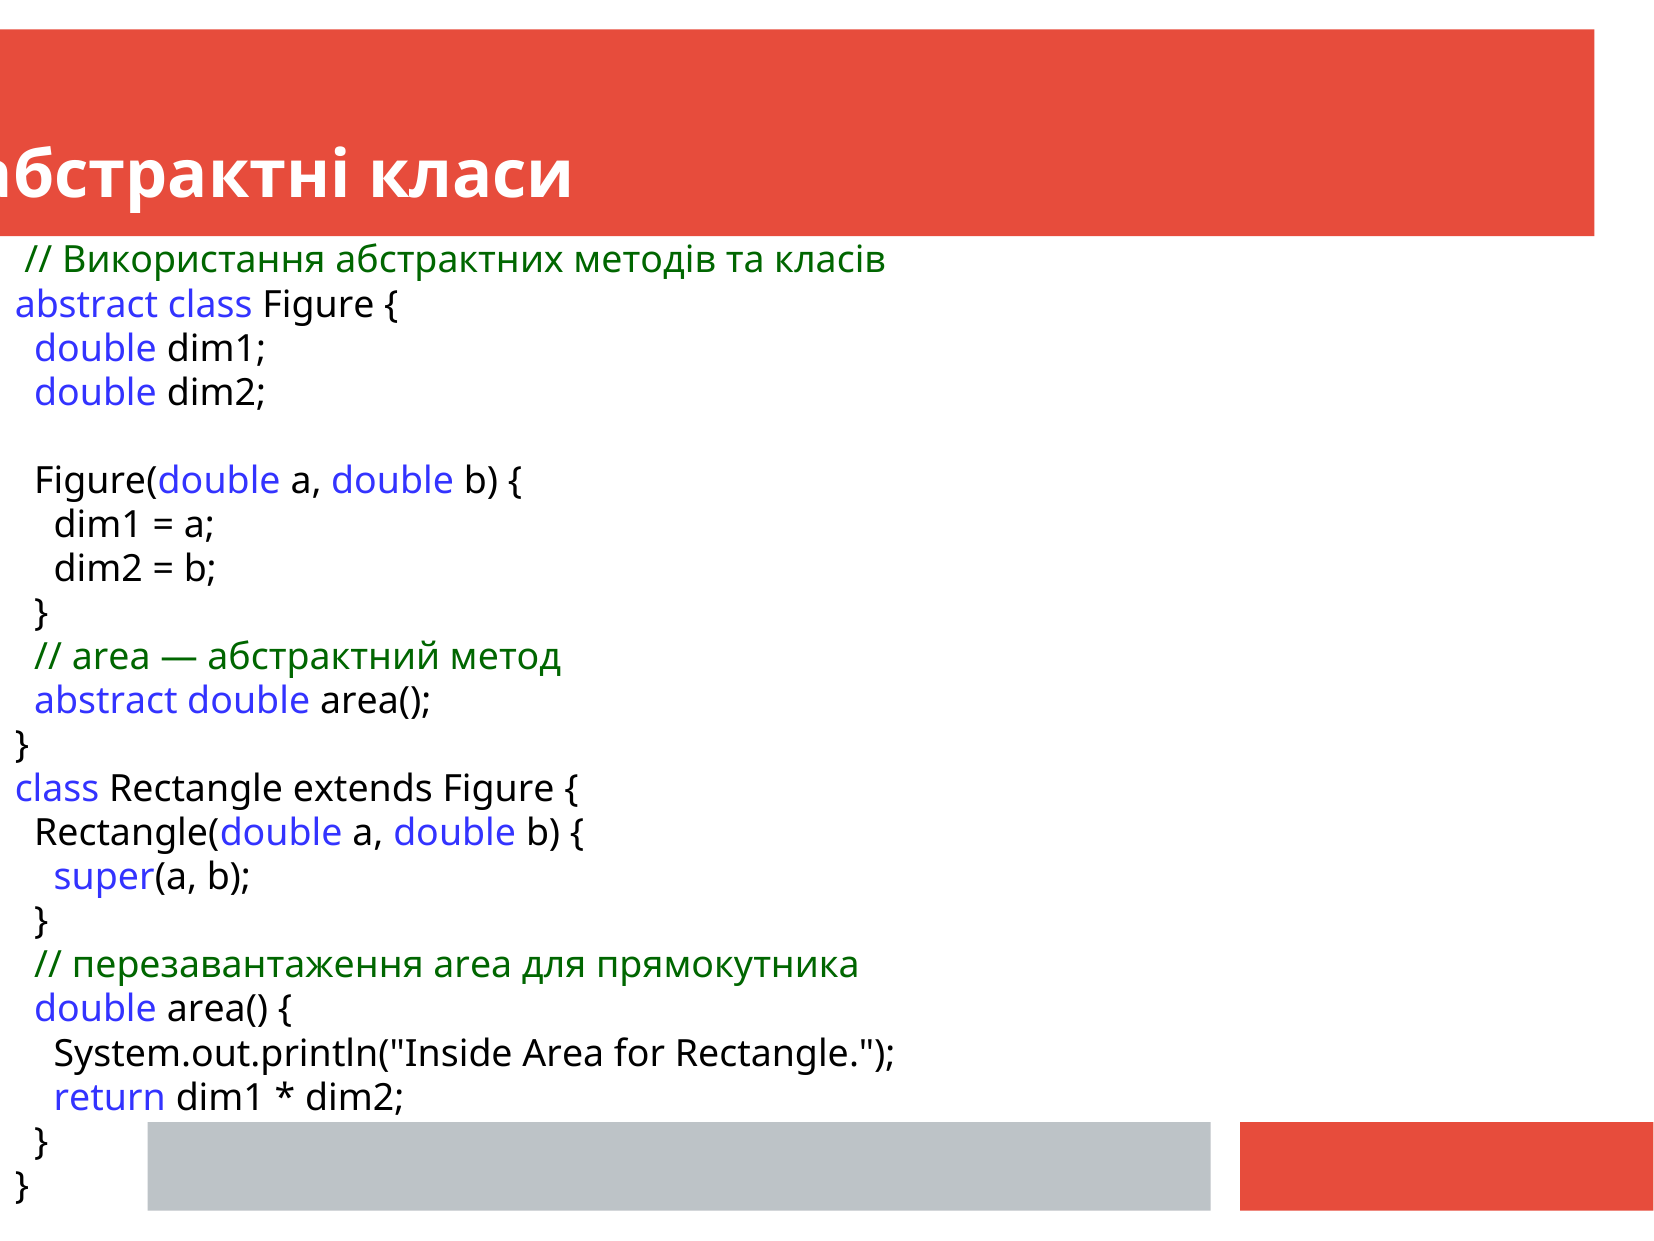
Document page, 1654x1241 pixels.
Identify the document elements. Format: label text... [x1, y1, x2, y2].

text_box // Використання абстрактних методів та класів abstract class Figure { double dim1; double dim2; Figure(double a, double b) { dim1 = a; dim2 = b; } // area — абстрактний метод abstract double area(); } class Rectangle extends Figure { Rectangle(double a, double b) { super(a, b); } // перезавантаження area для прямокутника double area() { System.out.println("Inside Area for Rectangle."); return dim1 * dim2; } } [0, 230, 1418, 1241]
text_box Набстрактні класи [0, 66, 1457, 214]
